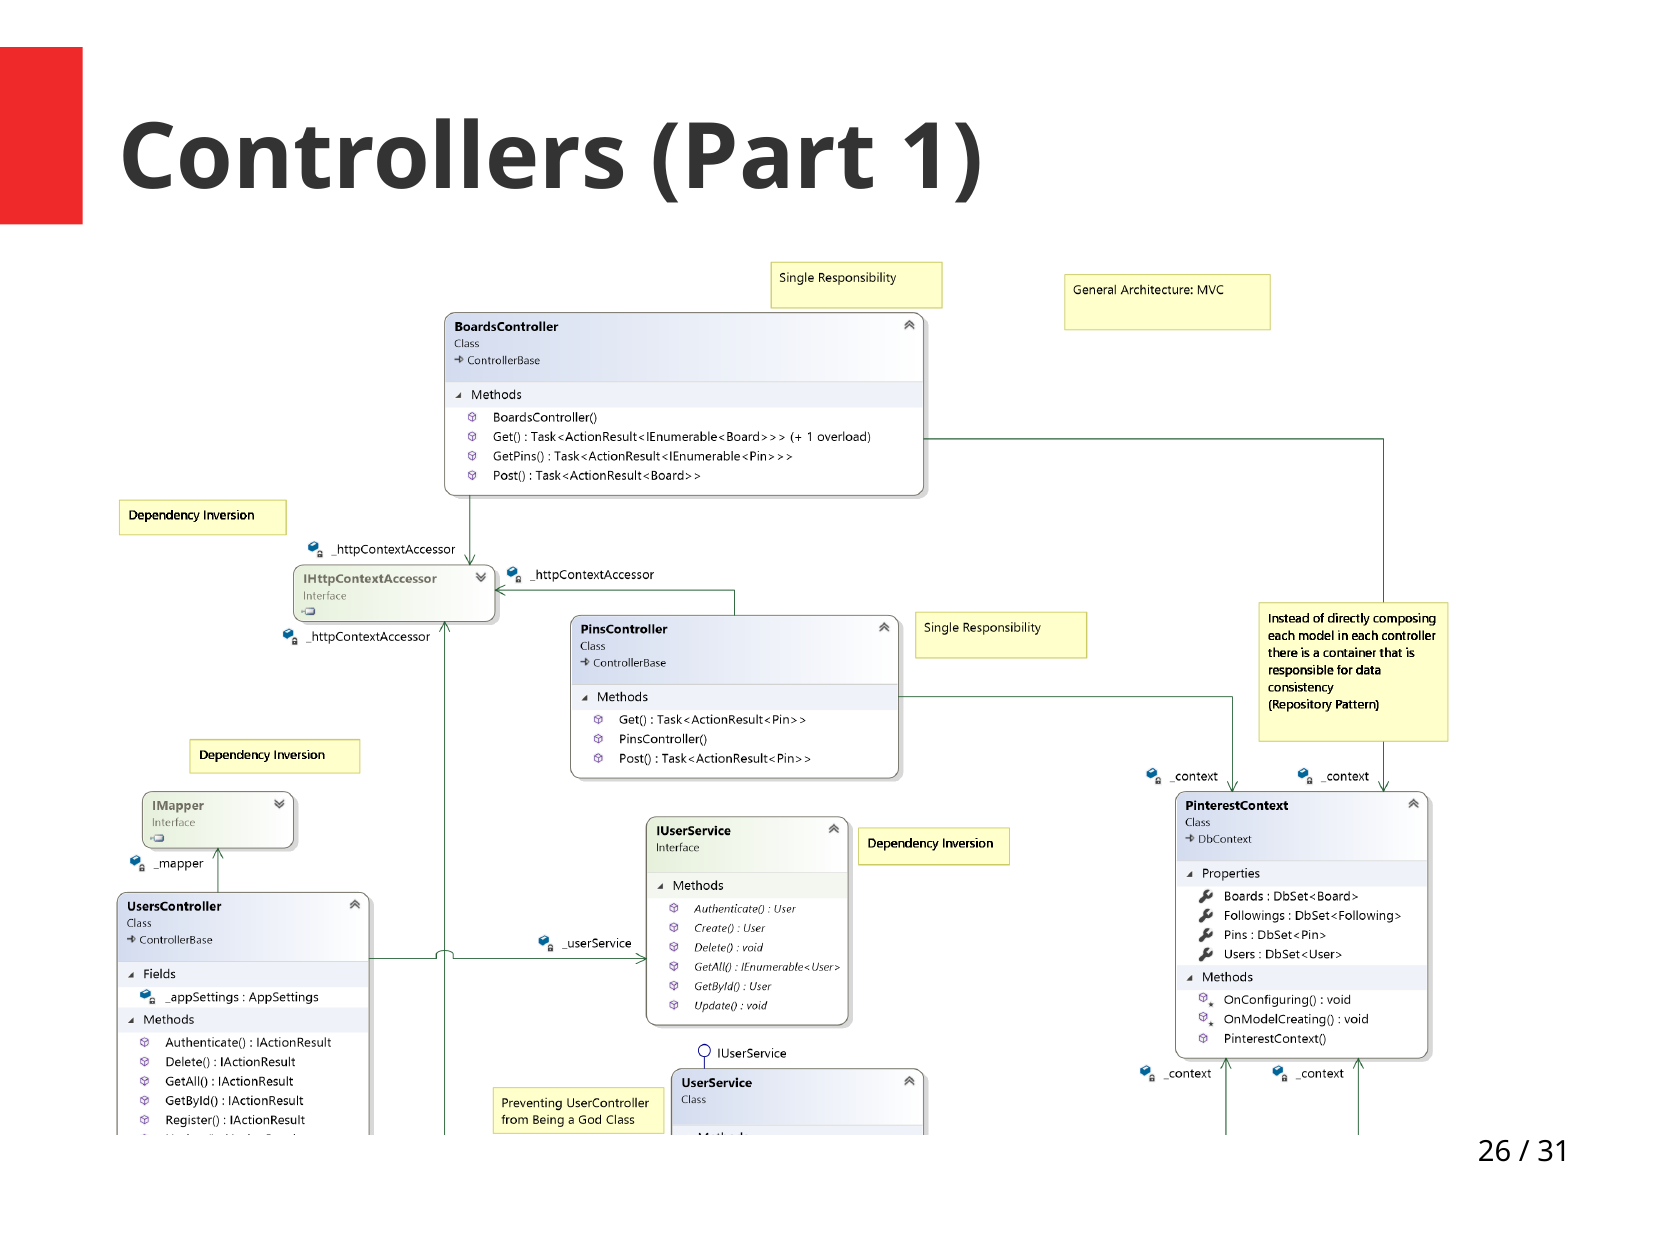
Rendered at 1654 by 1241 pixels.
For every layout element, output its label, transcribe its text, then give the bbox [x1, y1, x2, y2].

picture [96, 233, 1501, 1135]
title Controllers (Part 1) [118, 49, 1571, 257]
